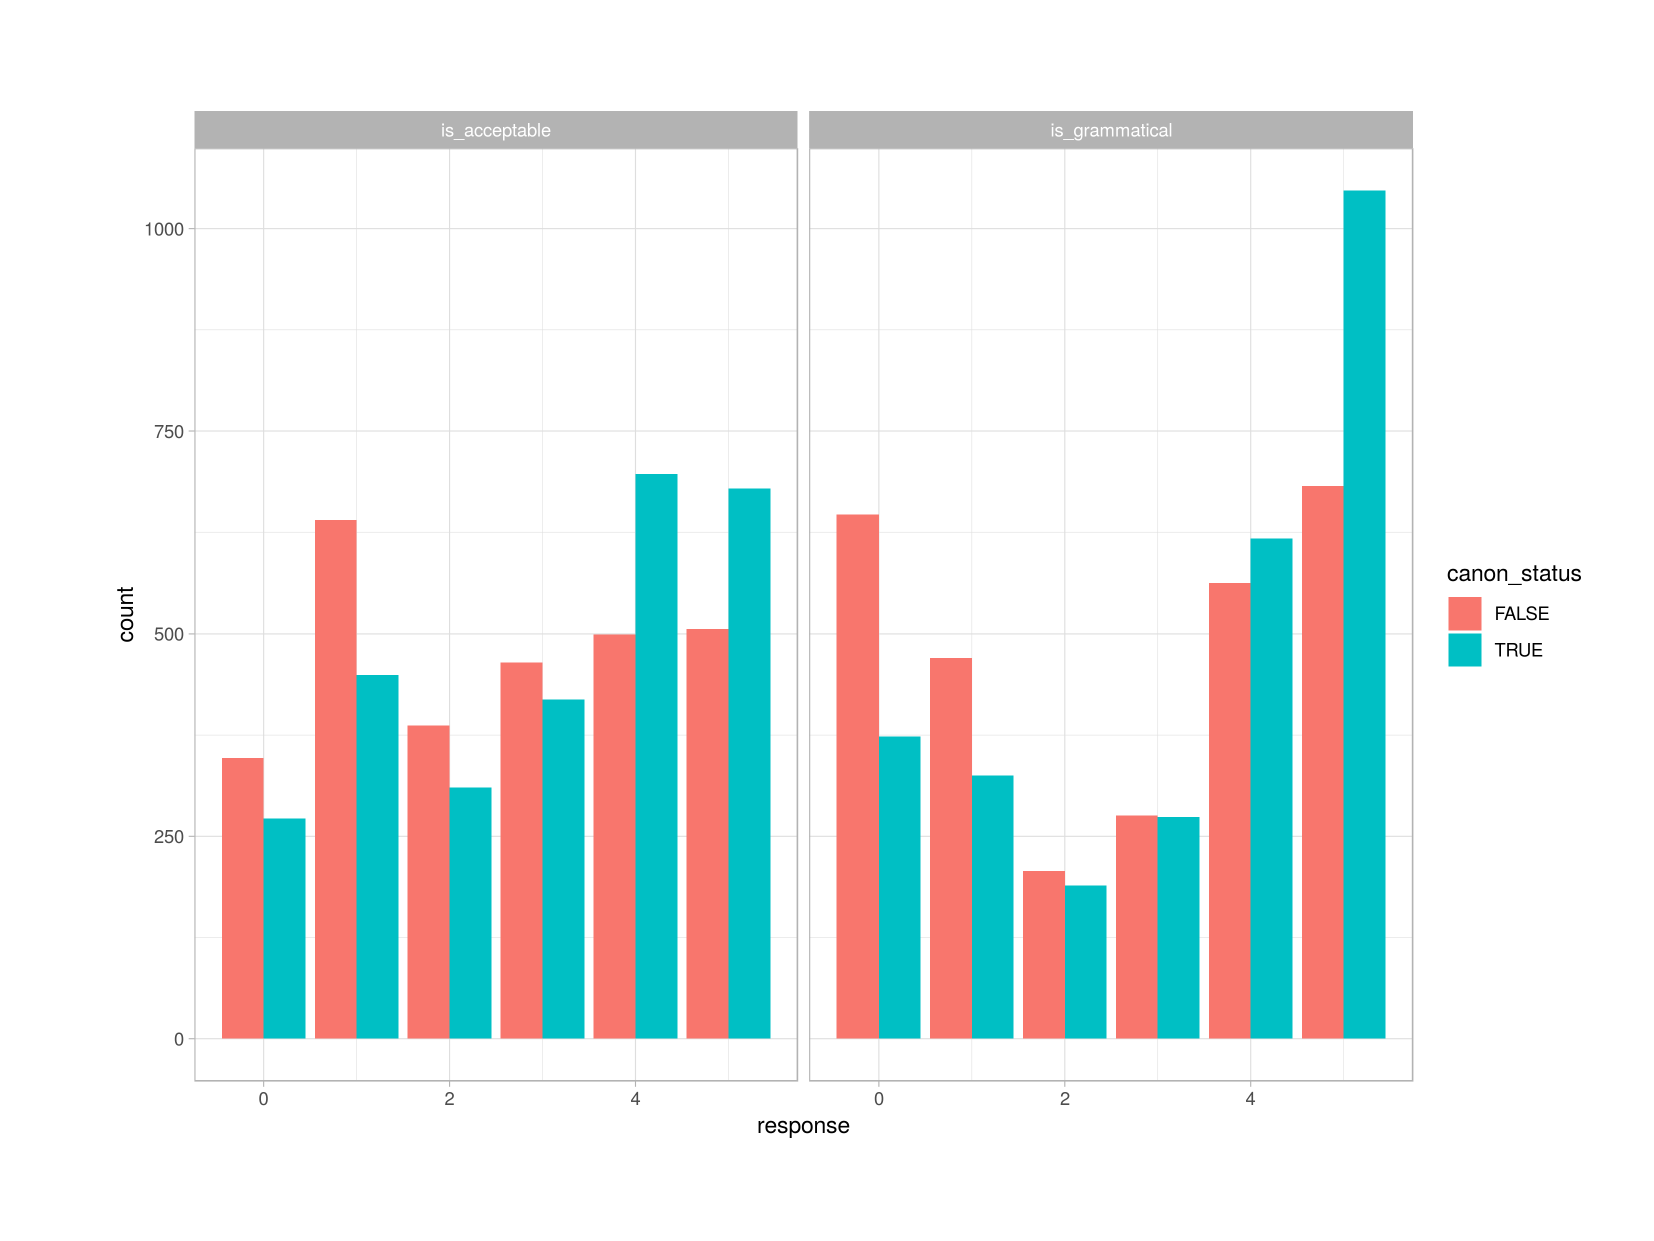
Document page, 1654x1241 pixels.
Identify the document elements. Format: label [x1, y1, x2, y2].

picture [104, 99, 1605, 1150]
